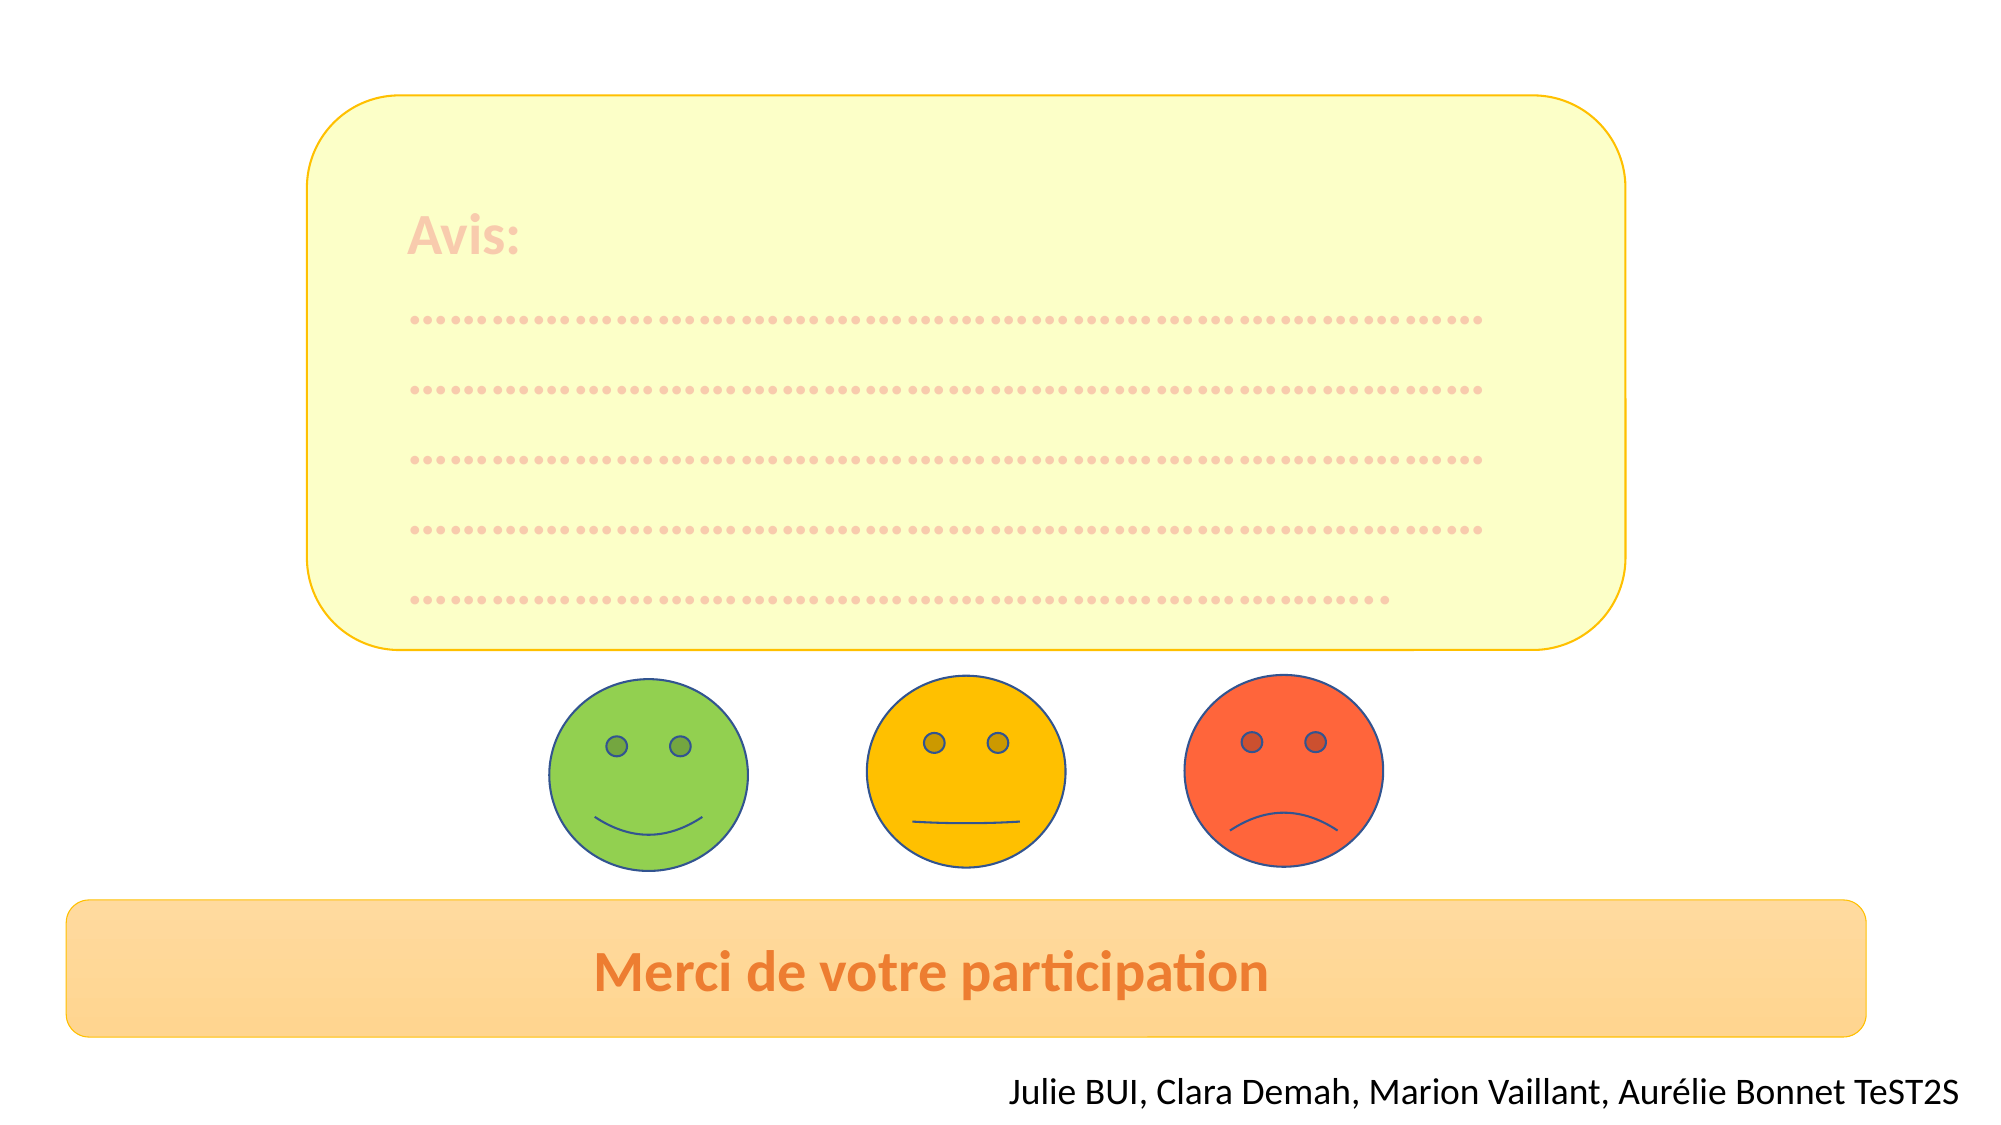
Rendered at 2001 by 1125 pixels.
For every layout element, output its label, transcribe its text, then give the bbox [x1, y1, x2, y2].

text_box Avis:………………………………………………………………………………………………………………………………………………………………………………………………………………………………………………………………………………………………………………………………………………….. [392, 188, 1540, 624]
text_box [549, 679, 748, 871]
text_box [306, 95, 1626, 651]
text_box [66, 899, 1867, 1038]
text_box Julie BUI, Clara Demah, Marion Vaillant, Aurélie Bonnet TeST2S [994, 1059, 2000, 1120]
text_box [1184, 674, 1384, 867]
text_box [866, 675, 1066, 868]
text_box Merci de votre participation [579, 925, 1410, 1011]
